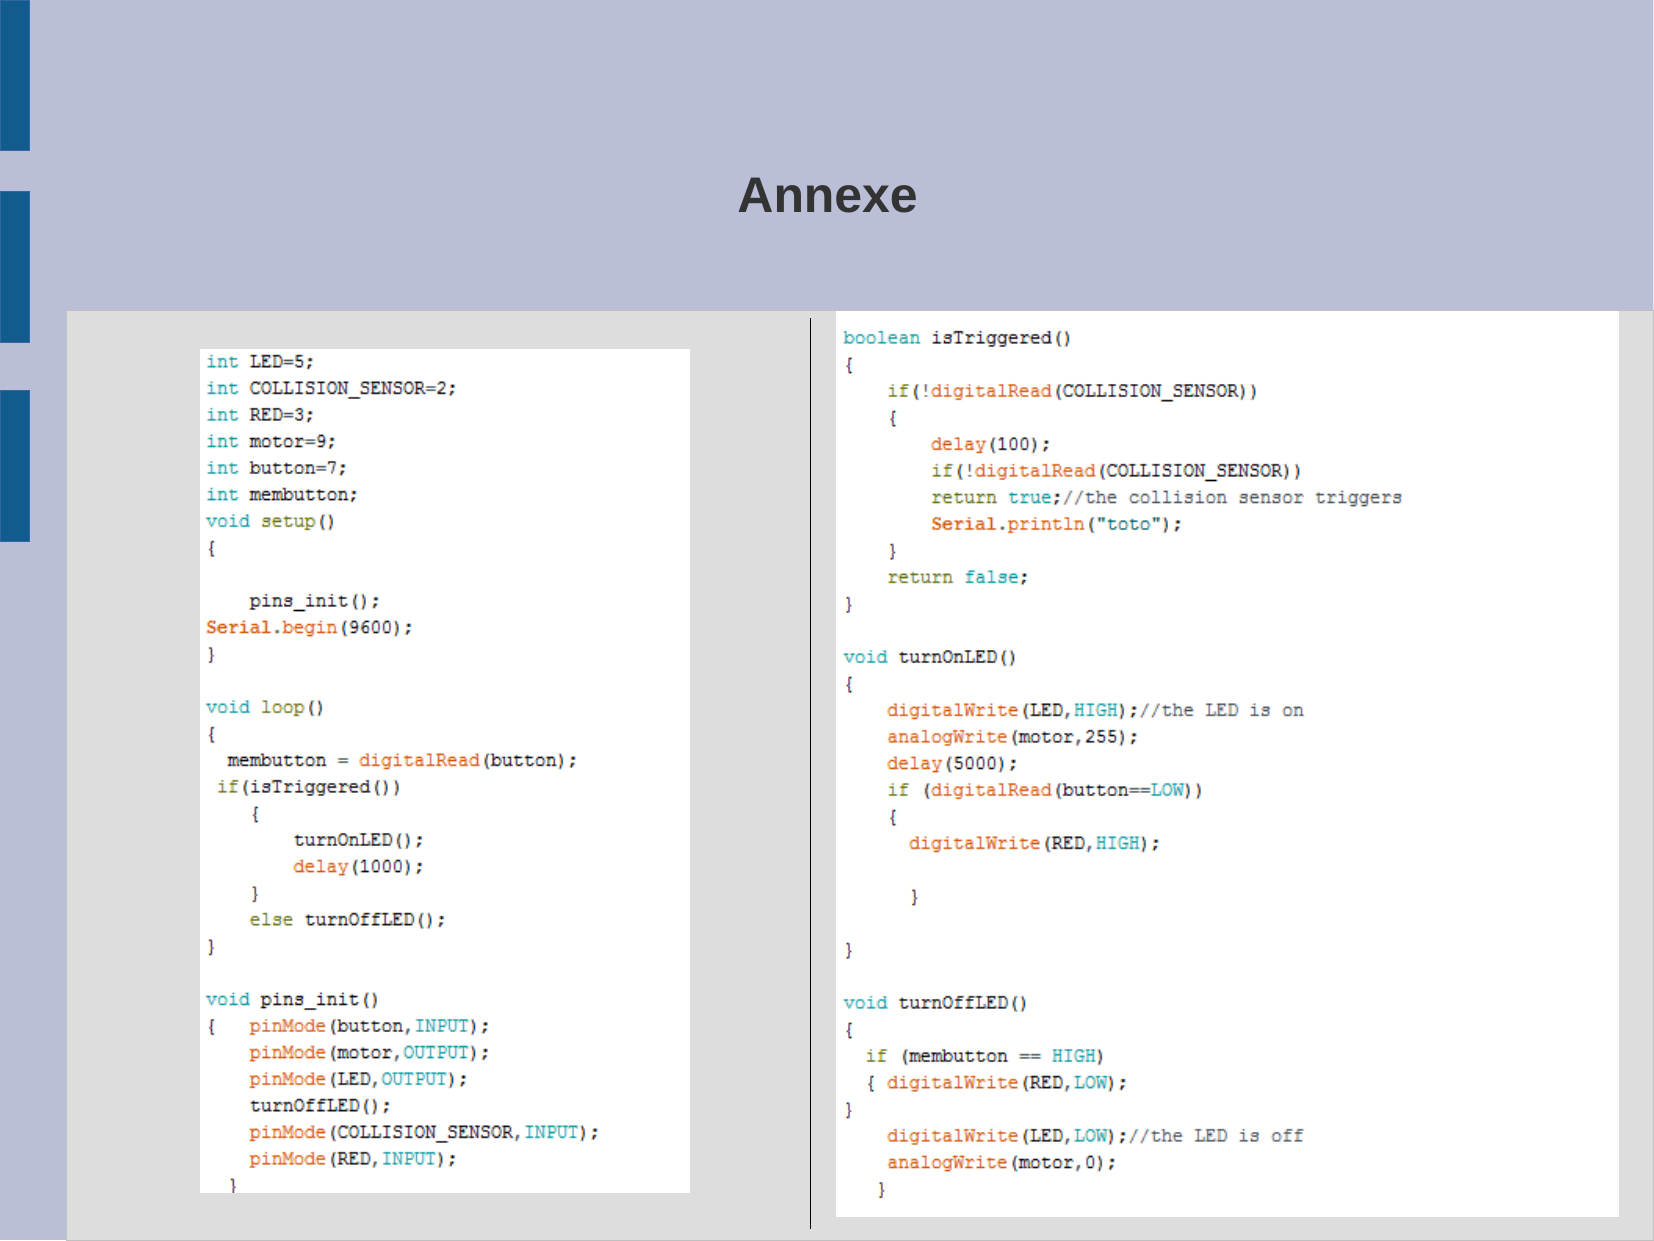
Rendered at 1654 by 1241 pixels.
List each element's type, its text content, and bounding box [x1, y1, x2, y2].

picture [200, 349, 690, 1193]
picture [836, 311, 1619, 1217]
title Annexe [121, 91, 1534, 299]
